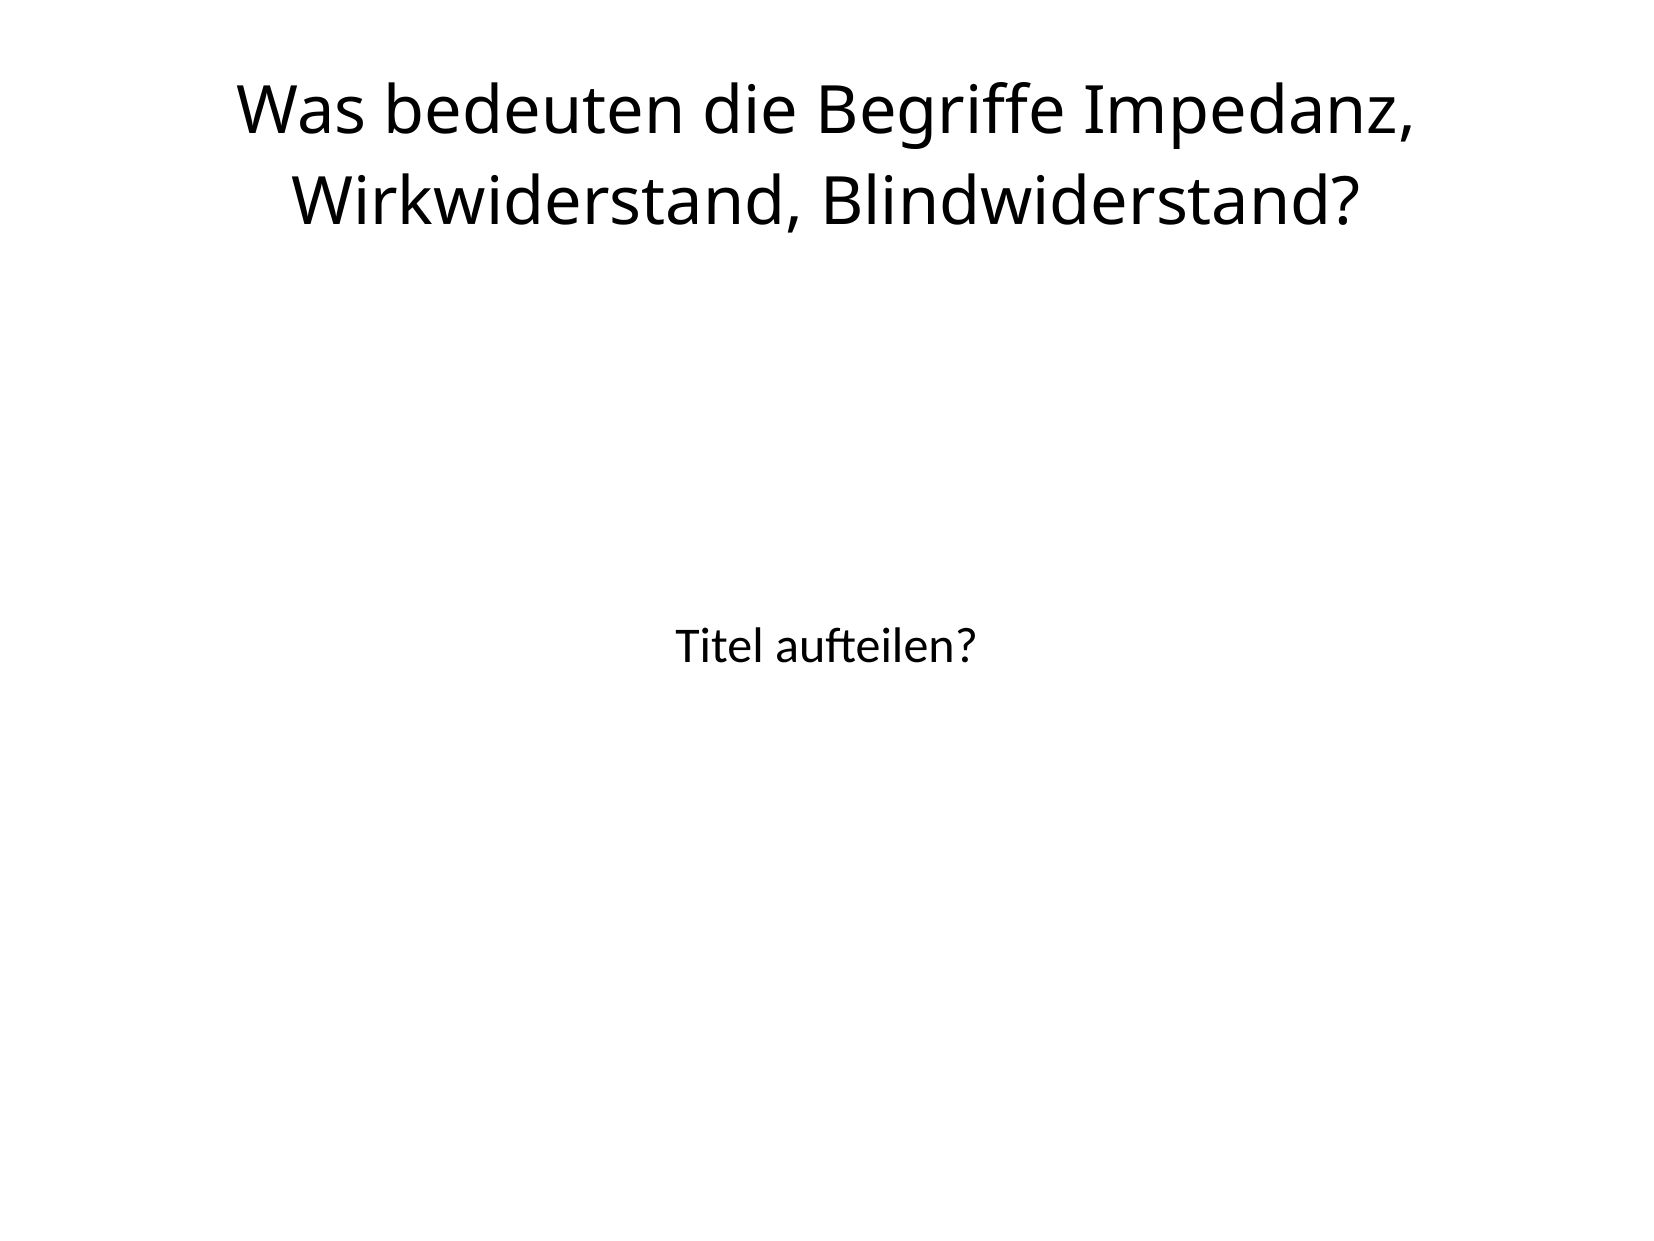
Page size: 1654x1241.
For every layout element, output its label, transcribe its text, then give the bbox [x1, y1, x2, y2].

subtitle Titel aufteilen? [82, 290, 1571, 1010]
title Was bedeuten die Begriffe Impedanz, Wirkwiderstand, Blindwiderstand? [82, 49, 1571, 257]
